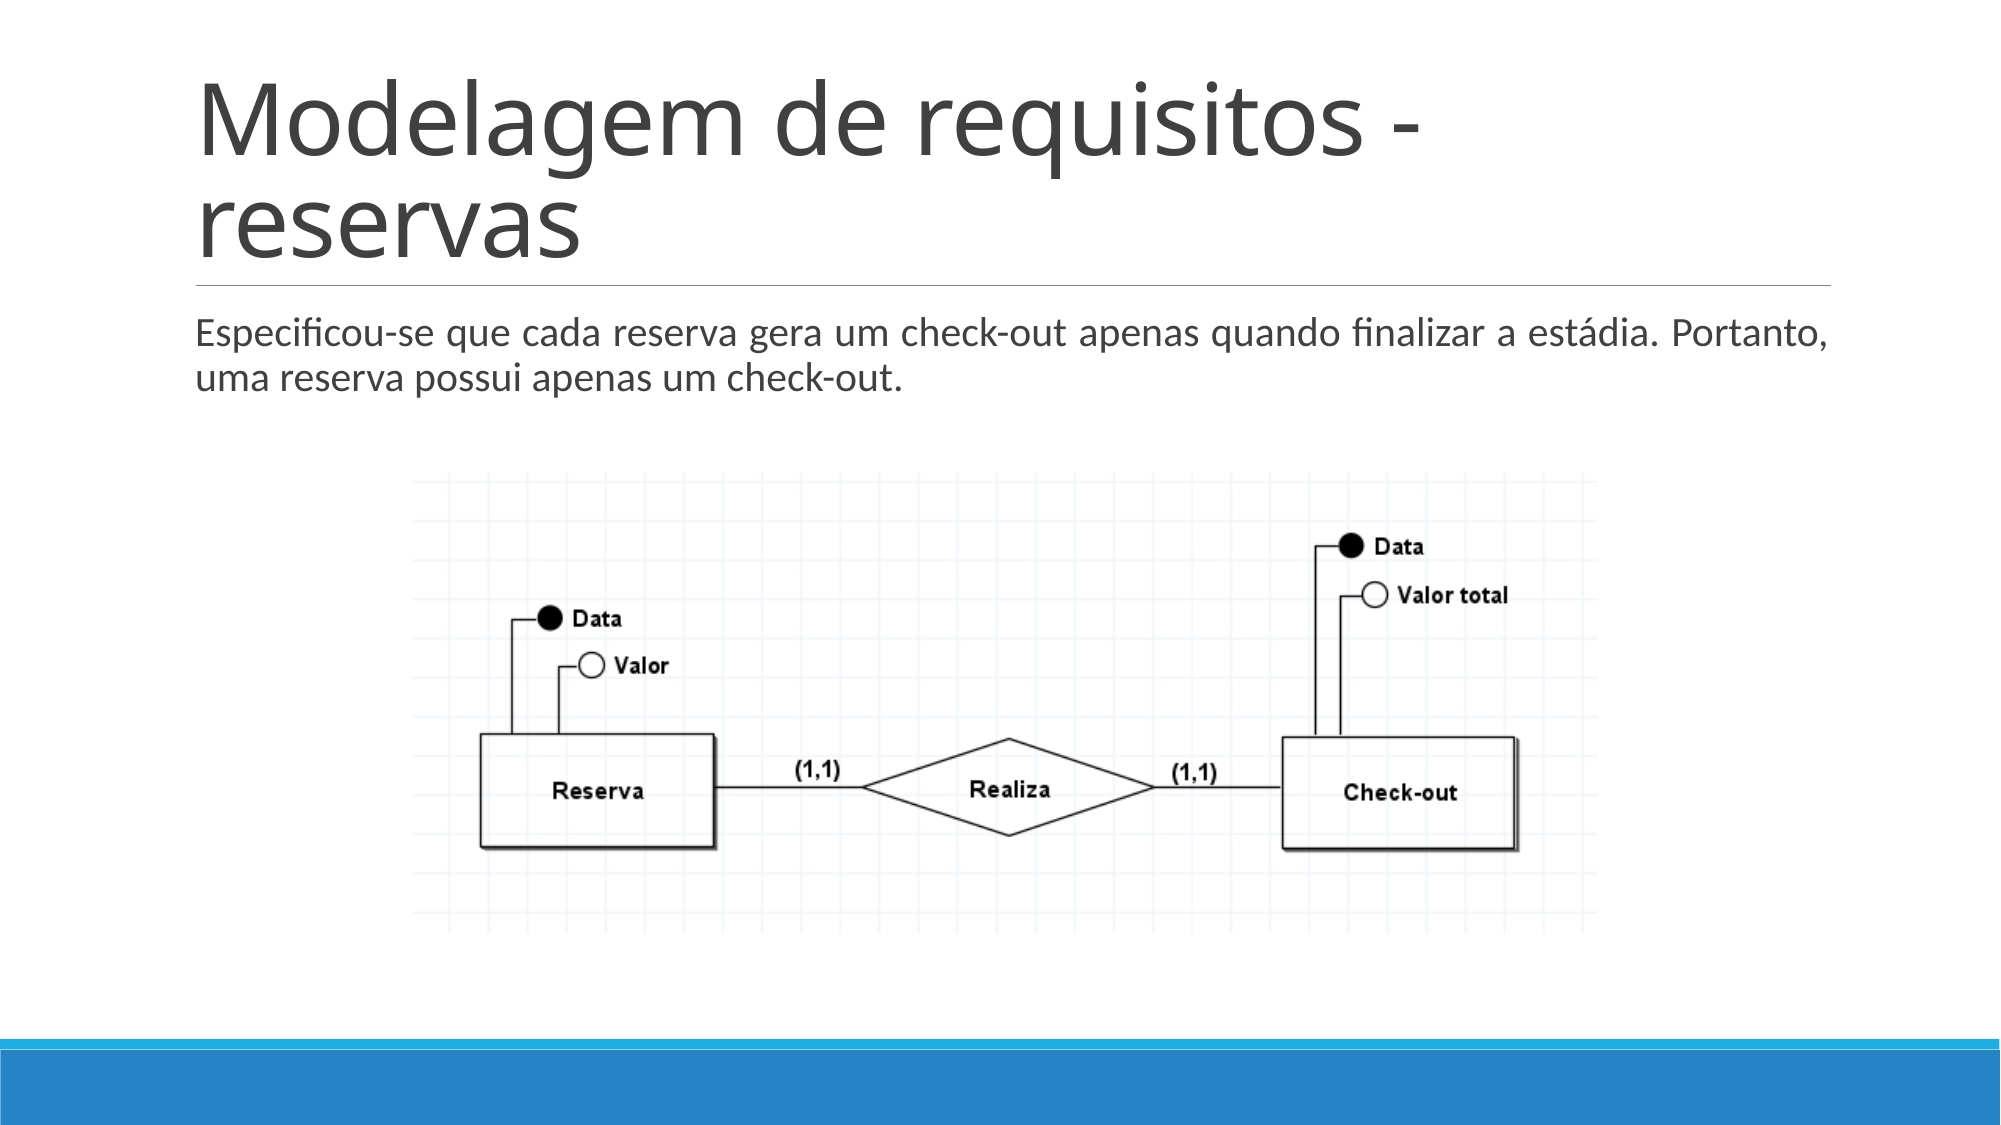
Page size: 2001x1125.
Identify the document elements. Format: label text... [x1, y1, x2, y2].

title Modelagem de requisitos - reservas [180, 47, 1830, 285]
list Especificou-se que cada reserva gera um check-out apenas quando finalizar a estádia. Portanto, uma reserva possui apenas um check-out. [180, 302, 1830, 963]
picture [413, 472, 1598, 934]
